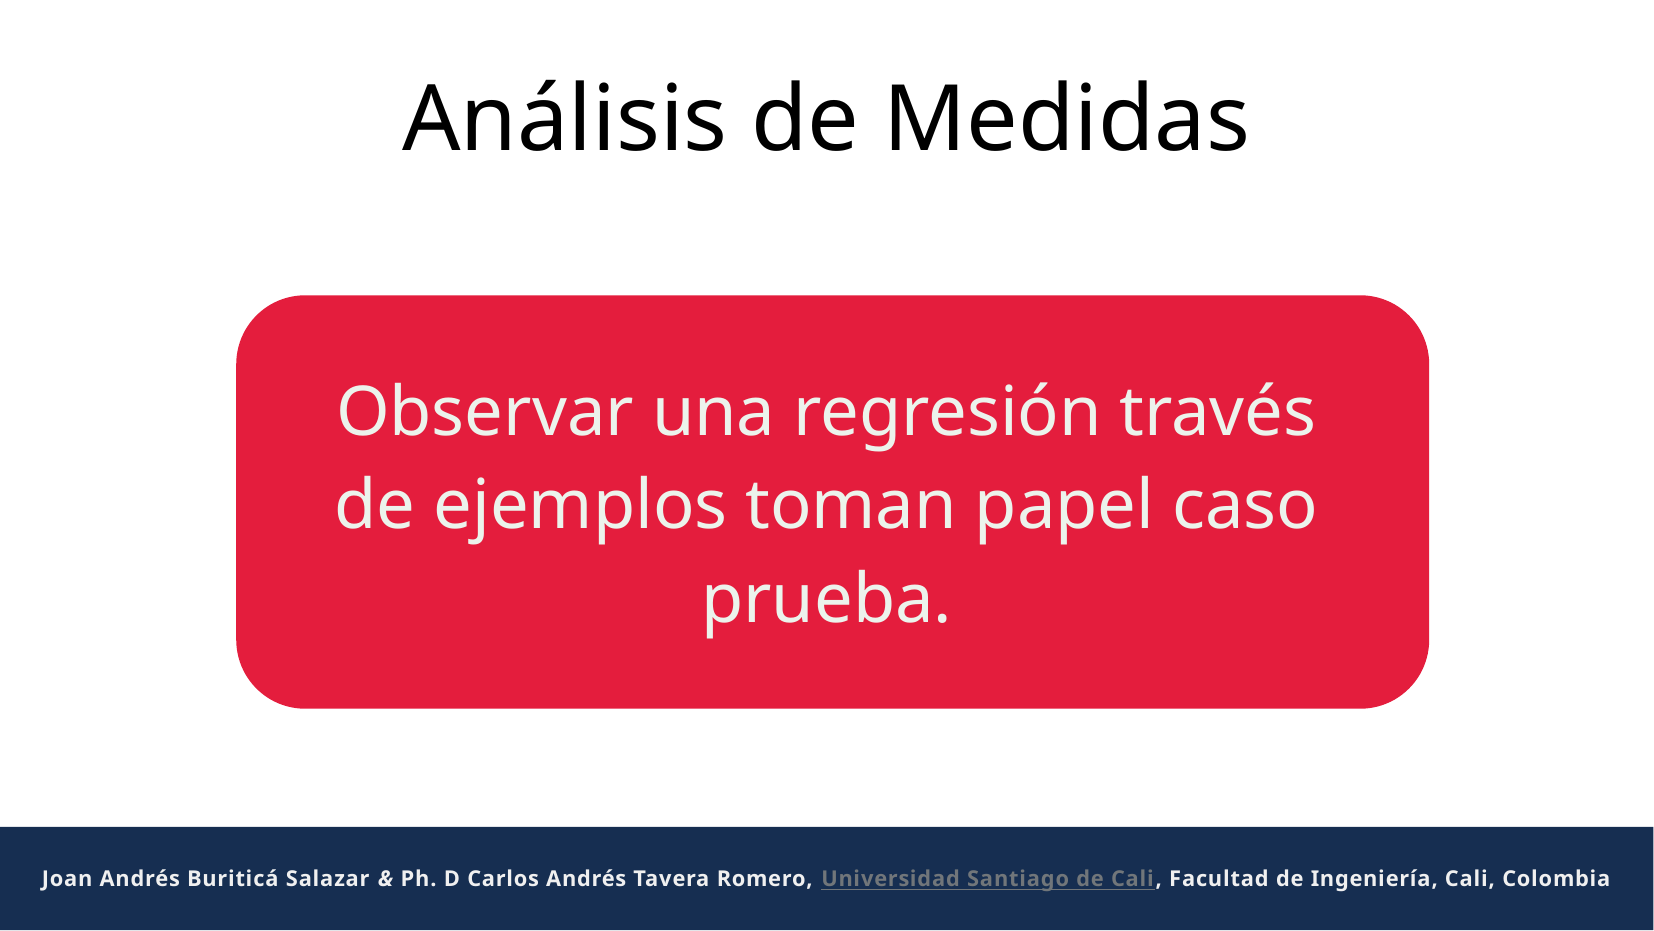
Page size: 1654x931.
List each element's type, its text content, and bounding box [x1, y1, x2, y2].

text_box [236, 295, 1430, 709]
title Análisis de Medidas [82, 37, 1571, 193]
text_box Observar una regresión través de ejemplos toman papel caso prueba. [295, 354, 1359, 650]
